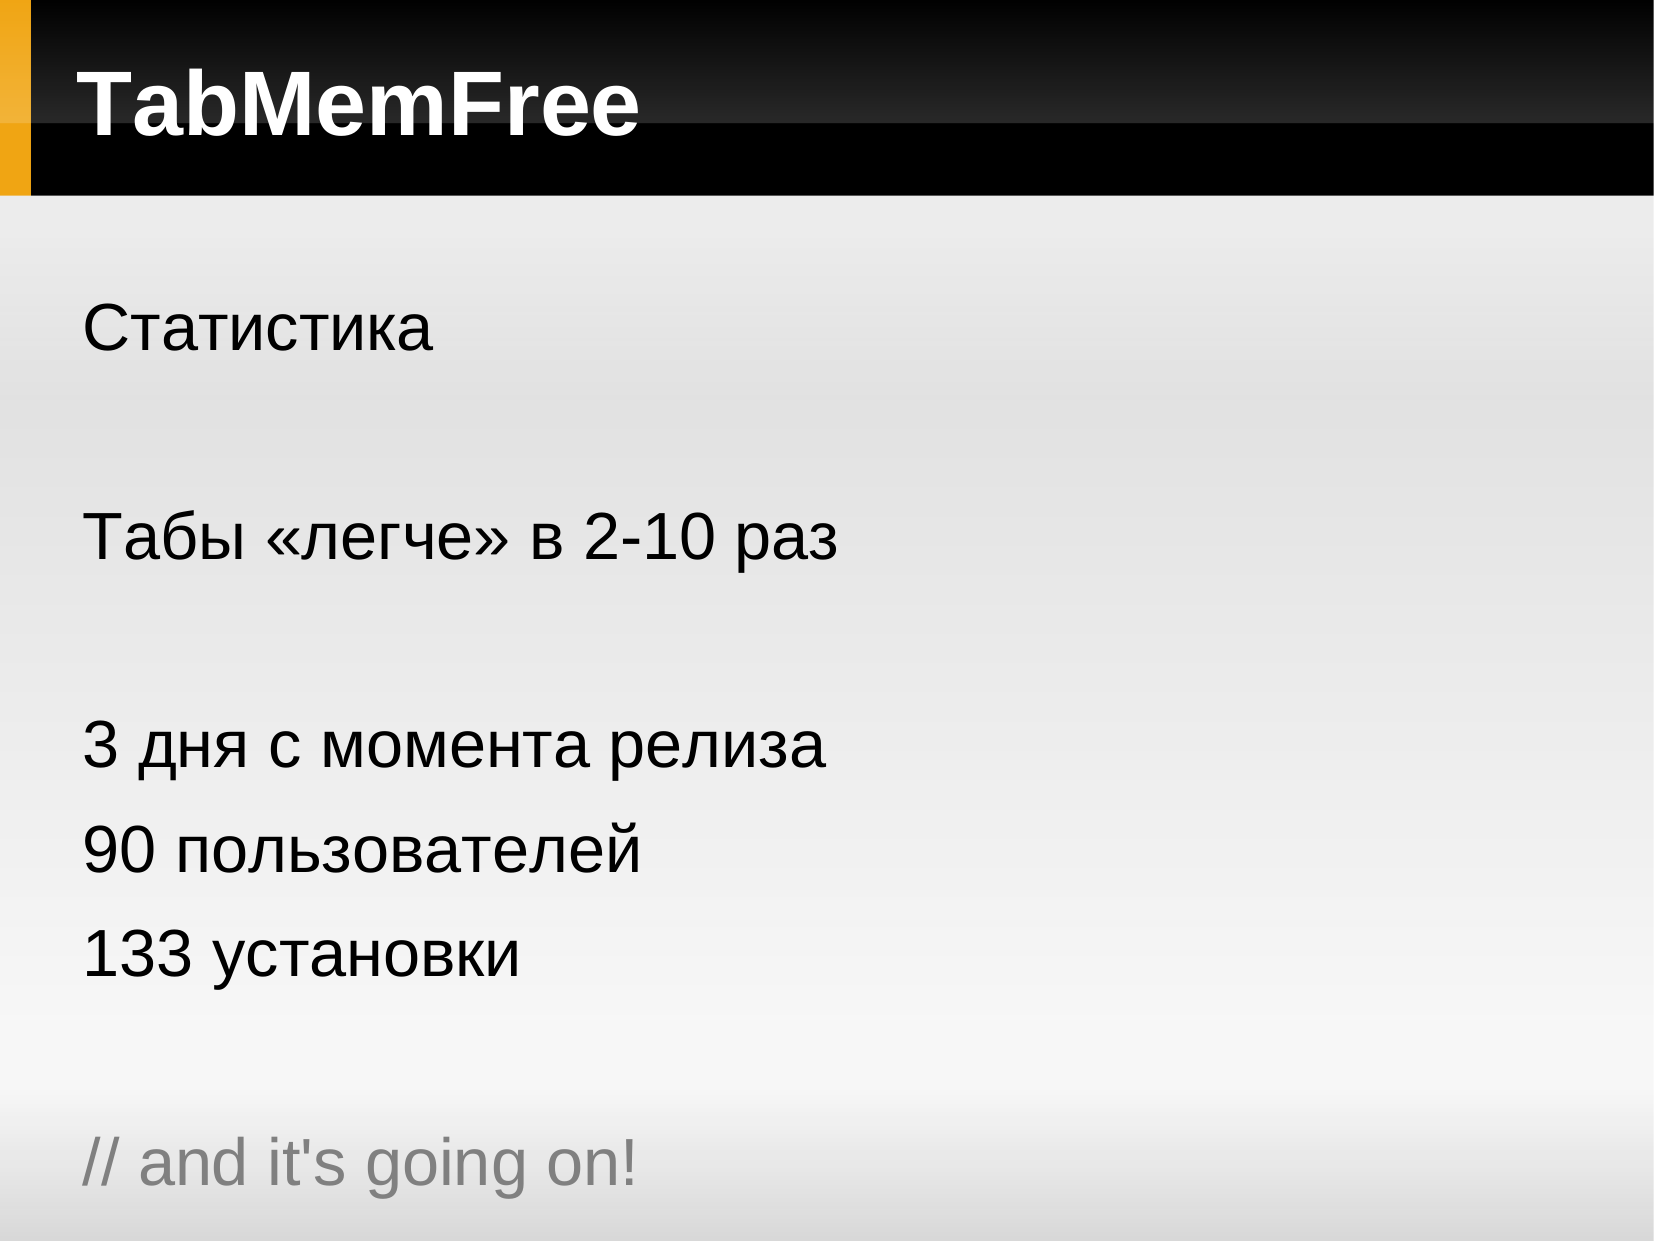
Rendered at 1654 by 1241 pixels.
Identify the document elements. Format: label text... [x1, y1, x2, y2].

picture [0, 0, 1654, 1241]
title TabMemFree [76, 0, 1565, 208]
list Статистика Табы «легче» в 2-10 раз 3 дня с момента релиза 90 пользователей 133 установки // and it's going on! [82, 290, 1571, 1200]
